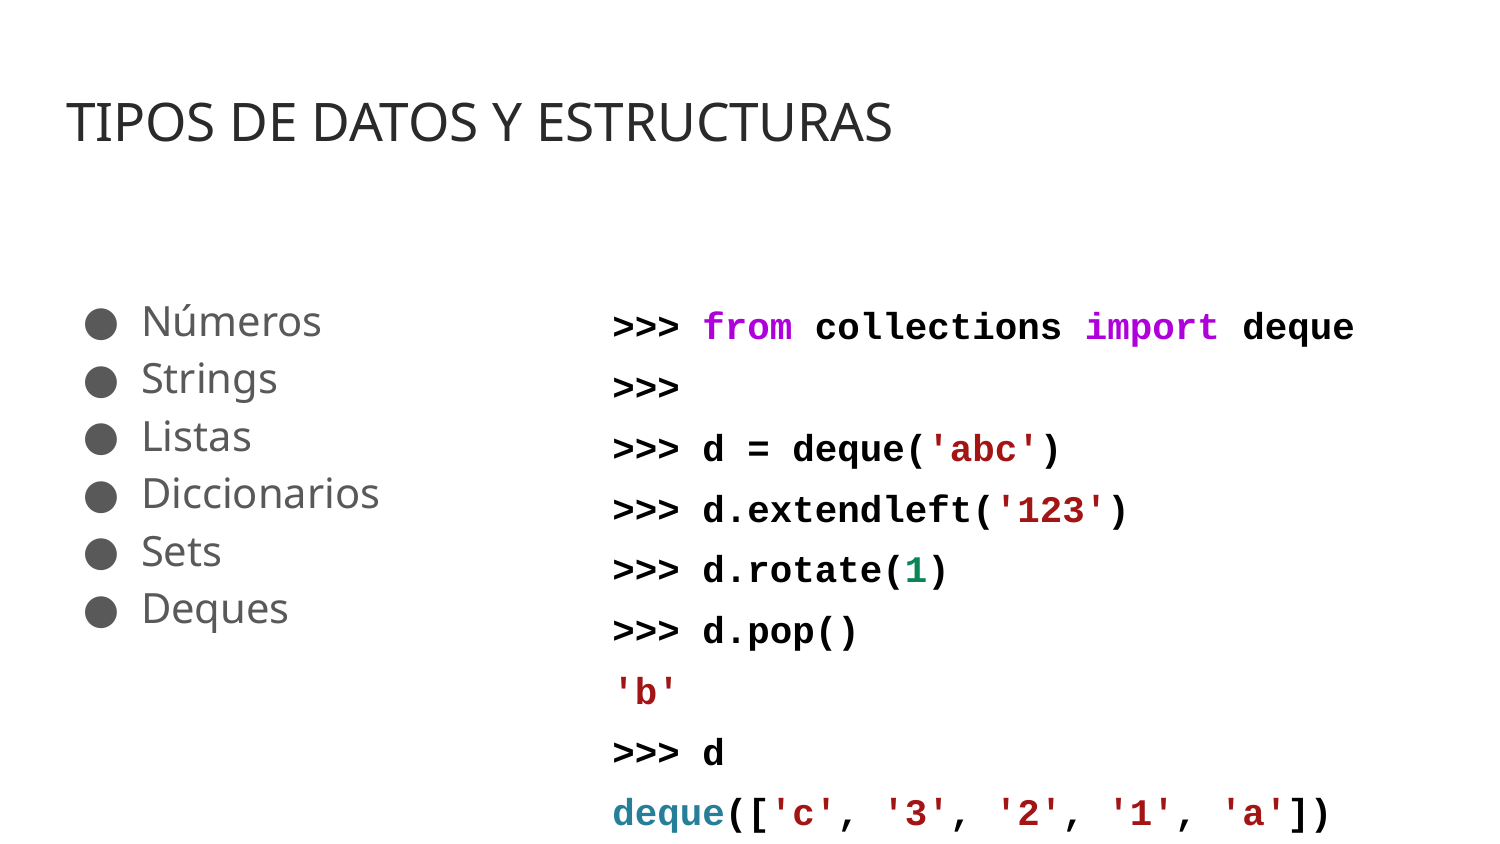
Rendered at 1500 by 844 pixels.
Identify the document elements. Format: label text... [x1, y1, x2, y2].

list Números Strings Listas Diccionarios Sets Deques [51, 271, 581, 777]
list >>> from collections import deque >>> >>> d = deque('abc') >>> d.extendleft('123') >>> d.rotate(1) >>> d.pop() 'b' >>> d deque(['c', '3', '2', '1', 'a']) [597, 271, 1449, 844]
title TIPOS DE DATOS Y ESTRUCTURAS [51, 72, 1449, 167]
